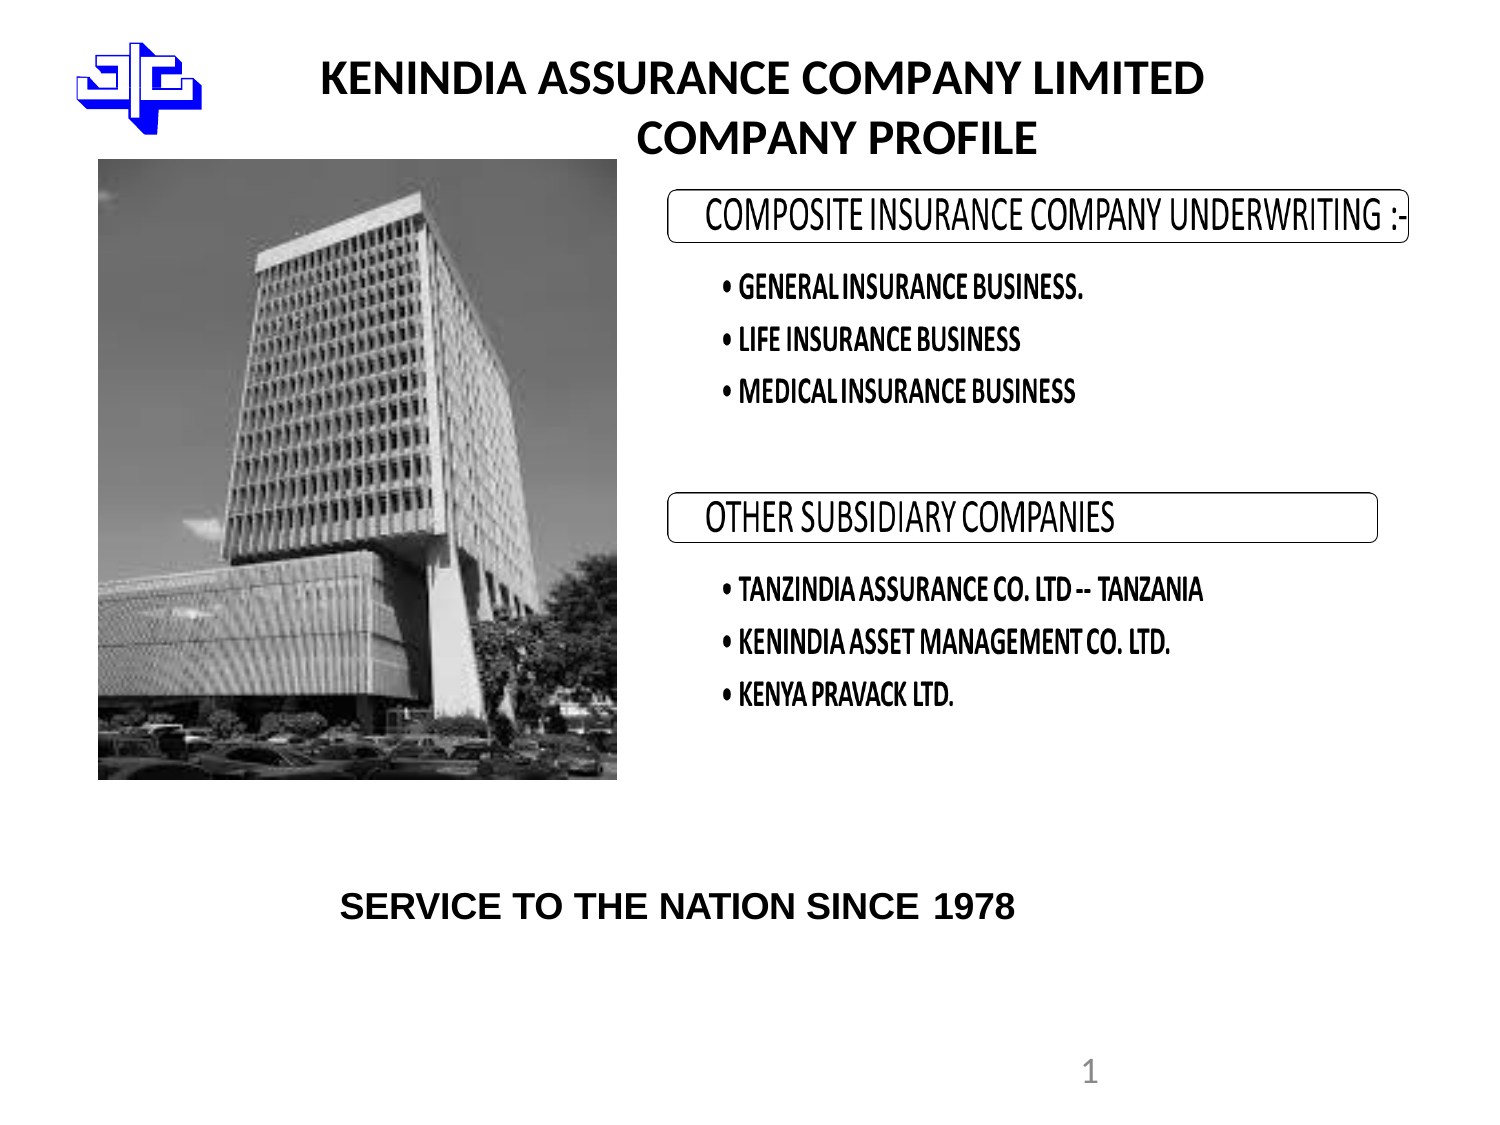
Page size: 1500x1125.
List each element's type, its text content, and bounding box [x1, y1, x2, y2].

picture [98, 160, 617, 780]
title KENINDIA ASSURANCE COMPANY LIMITED COMPANY PROFILE [150, 42, 1375, 166]
text_box [1080, 1046, 1426, 1103]
text_box SERVICE TO THE NATION SINCE 1978 [337, 879, 1023, 929]
text_box [76, 42, 202, 135]
picture [667, 155, 1427, 741]
